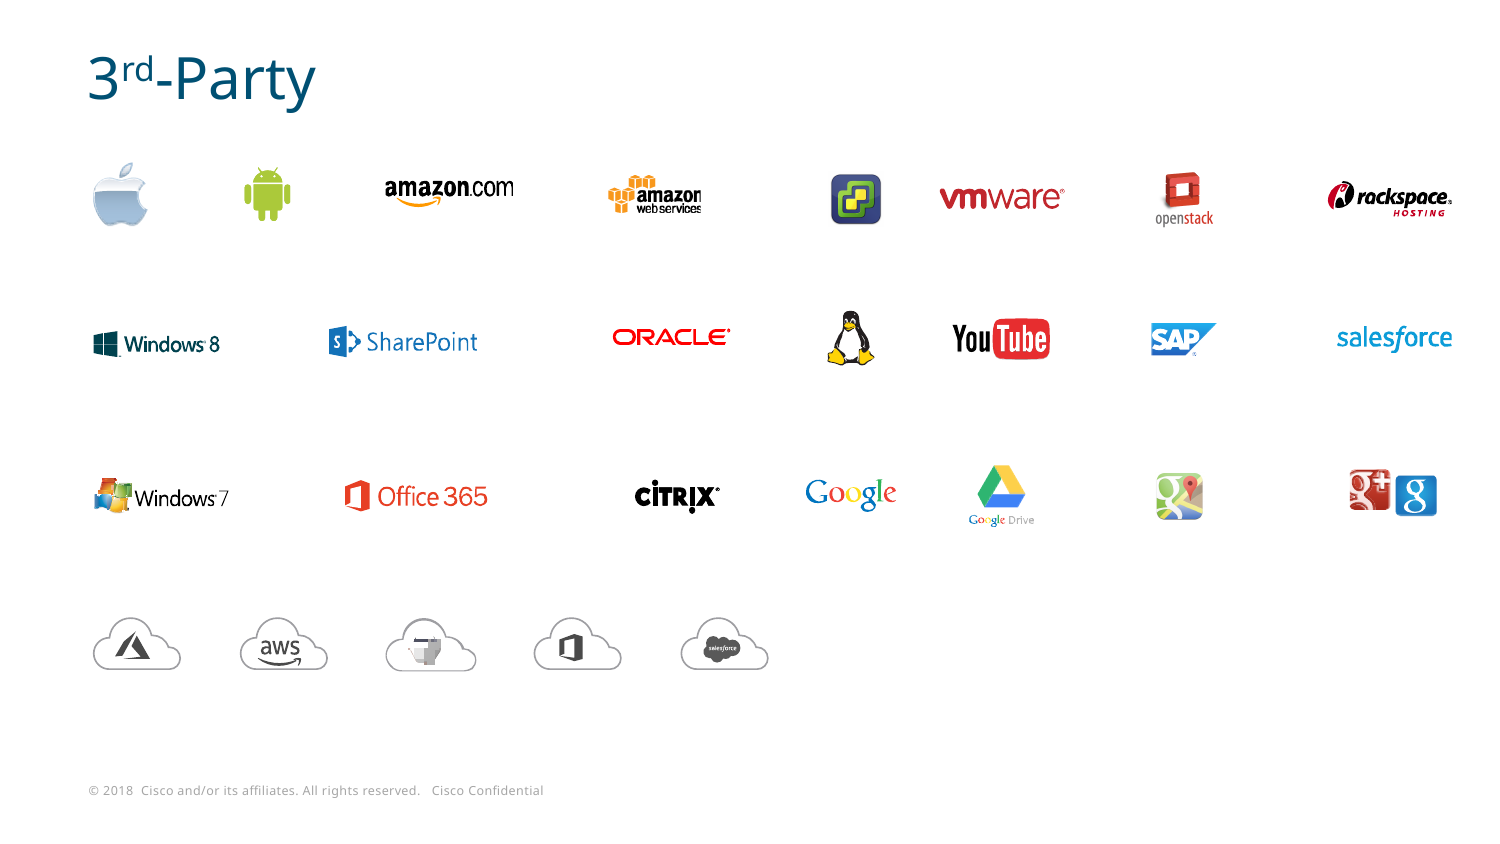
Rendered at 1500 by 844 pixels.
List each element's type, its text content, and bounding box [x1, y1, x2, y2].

picture [805, 479, 896, 513]
picture [385, 618, 477, 672]
picture [1433, 335, 1440, 344]
picture [1409, 335, 1414, 343]
picture [952, 318, 1051, 360]
picture [939, 188, 1066, 209]
picture [1154, 169, 1215, 229]
picture [1337, 338, 1344, 344]
picture [243, 167, 291, 221]
picture [969, 465, 1034, 527]
picture [93, 161, 149, 227]
picture [612, 327, 731, 345]
picture [608, 175, 701, 213]
picture [385, 180, 513, 208]
picture [1341, 469, 1438, 523]
picture [634, 478, 720, 514]
picture [828, 171, 884, 227]
picture [92, 330, 221, 357]
picture [533, 617, 628, 672]
picture [239, 617, 334, 672]
picture [820, 308, 882, 370]
picture [329, 325, 477, 358]
title 3rd-Party [72, 22, 1442, 143]
picture [1337, 324, 1452, 353]
picture [1327, 180, 1452, 218]
picture [92, 617, 187, 672]
picture [345, 480, 488, 513]
picture [1151, 322, 1218, 356]
picture [680, 617, 775, 672]
picture [1154, 471, 1205, 520]
picture [94, 478, 248, 514]
